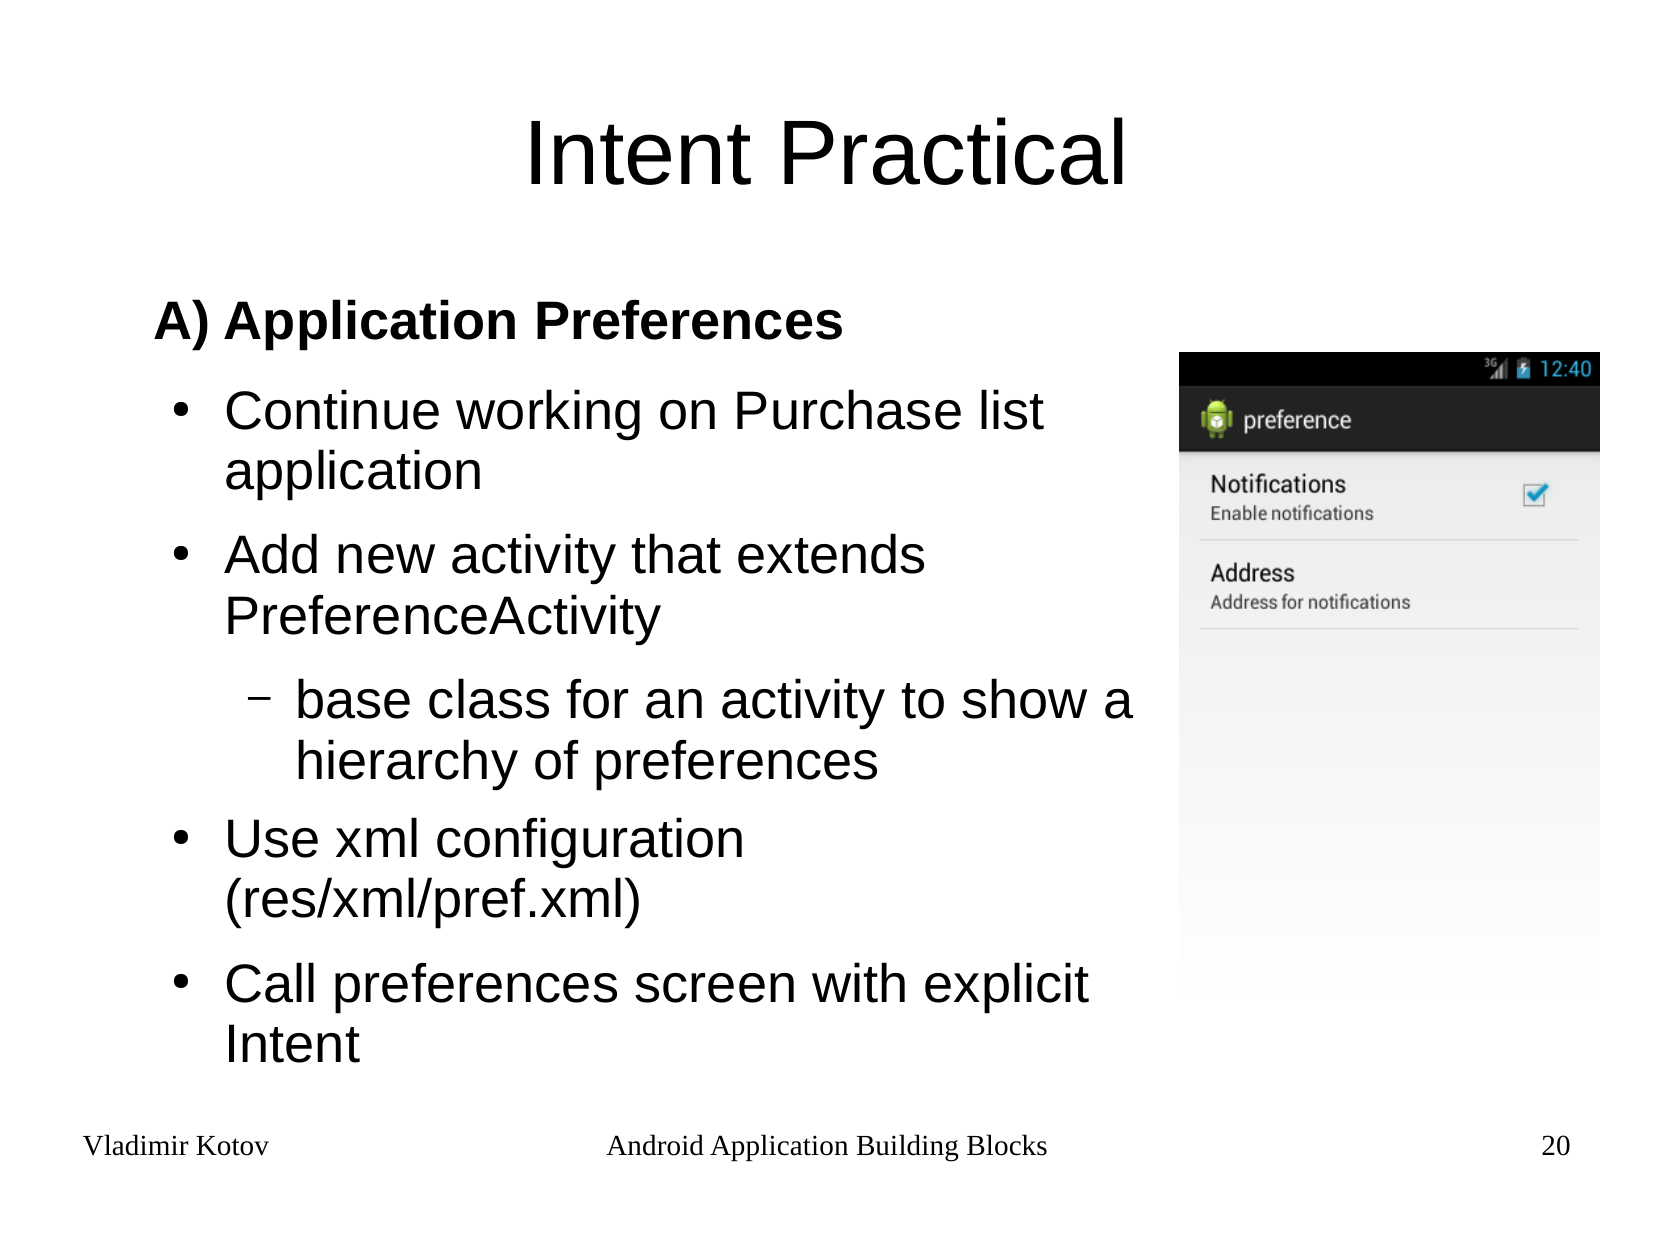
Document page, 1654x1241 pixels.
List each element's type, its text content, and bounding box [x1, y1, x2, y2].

picture [1179, 352, 1600, 1008]
title Intent Practical [82, 56, 1571, 250]
list A) Application Preferences Continue working on Purchase list application Add new activity that extends PreferenceActivity base class for an activity to show a hierarchy of preferences Use xml configuration (res/xml/pref.xml) Call preferences screen with explicit Intent [82, 290, 1168, 1109]
